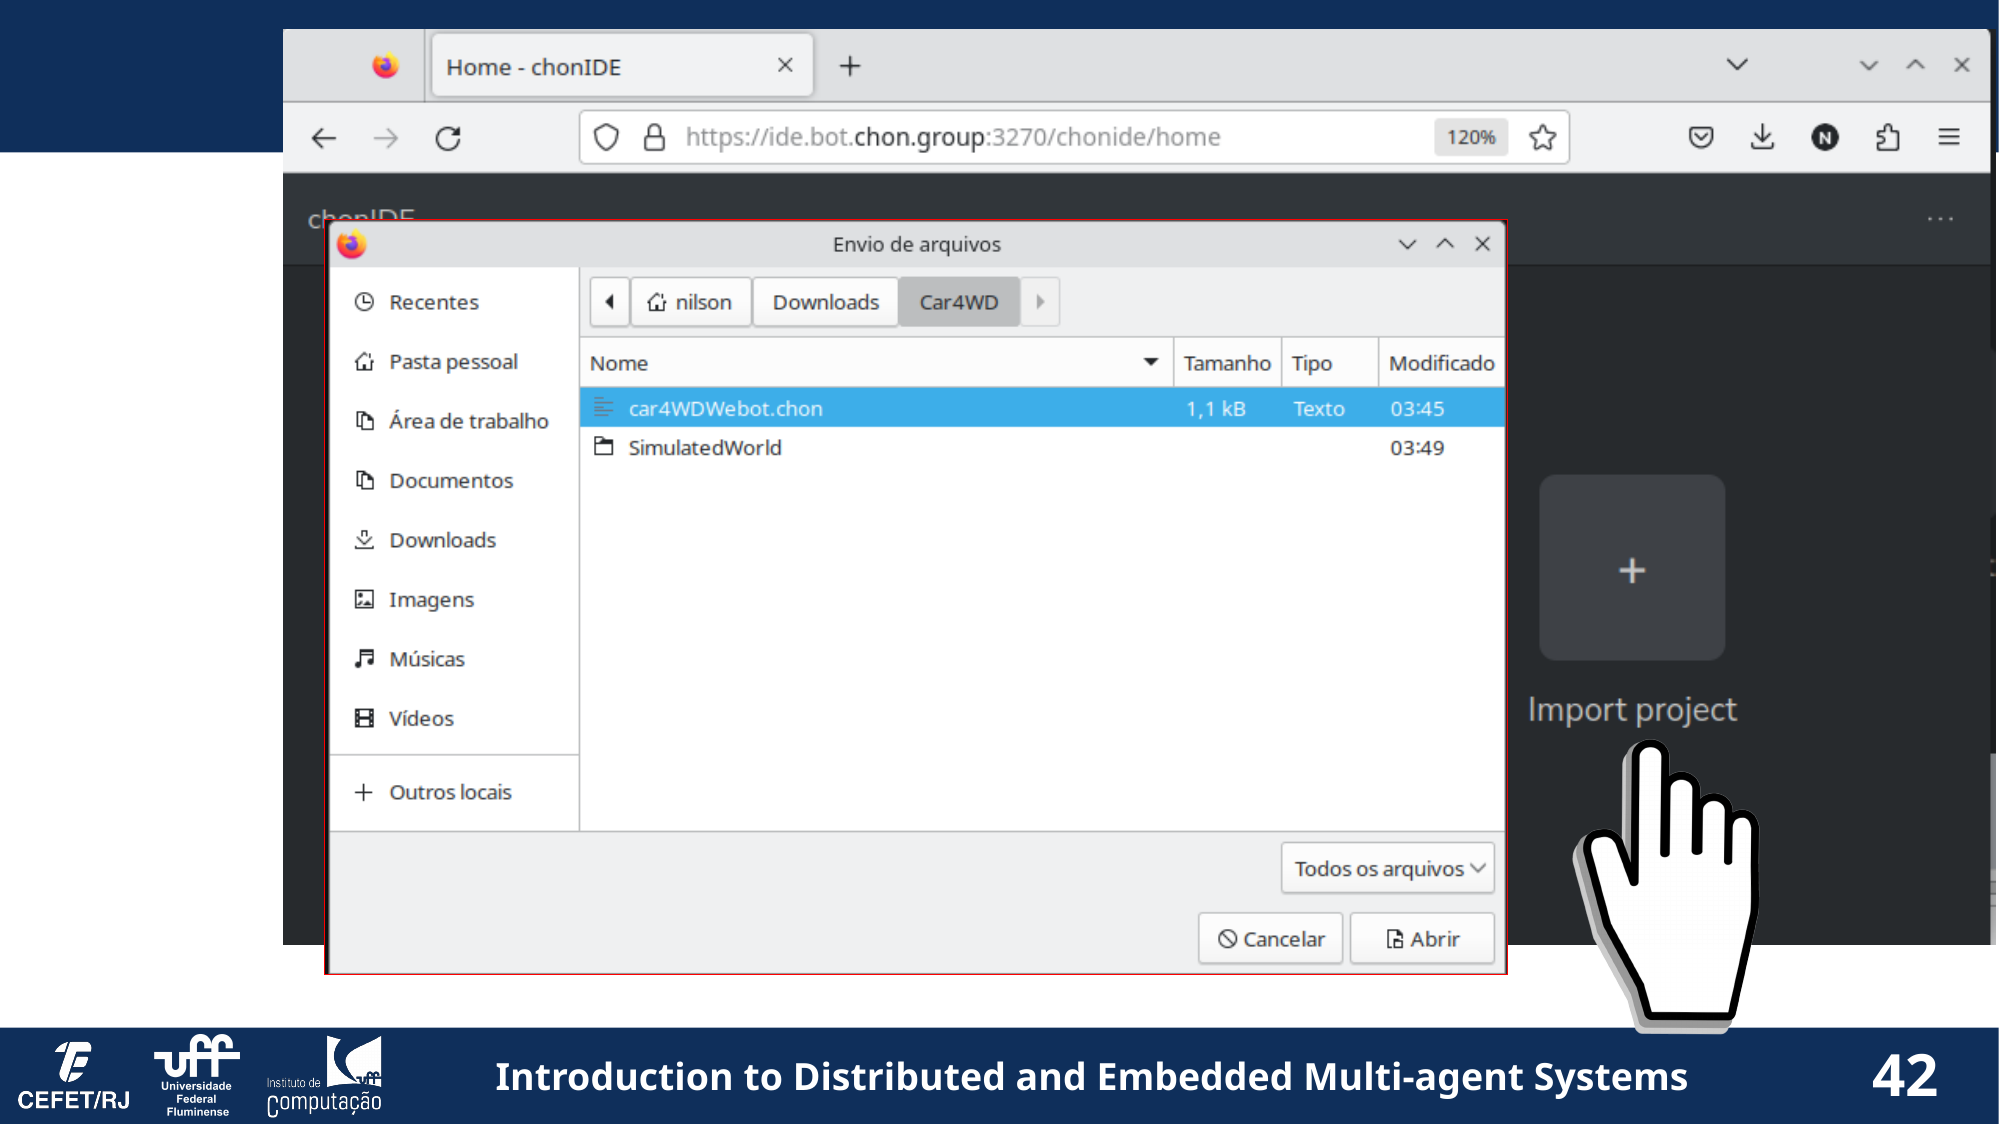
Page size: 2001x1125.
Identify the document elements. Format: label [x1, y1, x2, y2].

picture [18, 1021, 129, 1125]
picture [153, 1033, 241, 1121]
picture [283, 29, 1996, 1036]
picture [265, 1033, 383, 1118]
